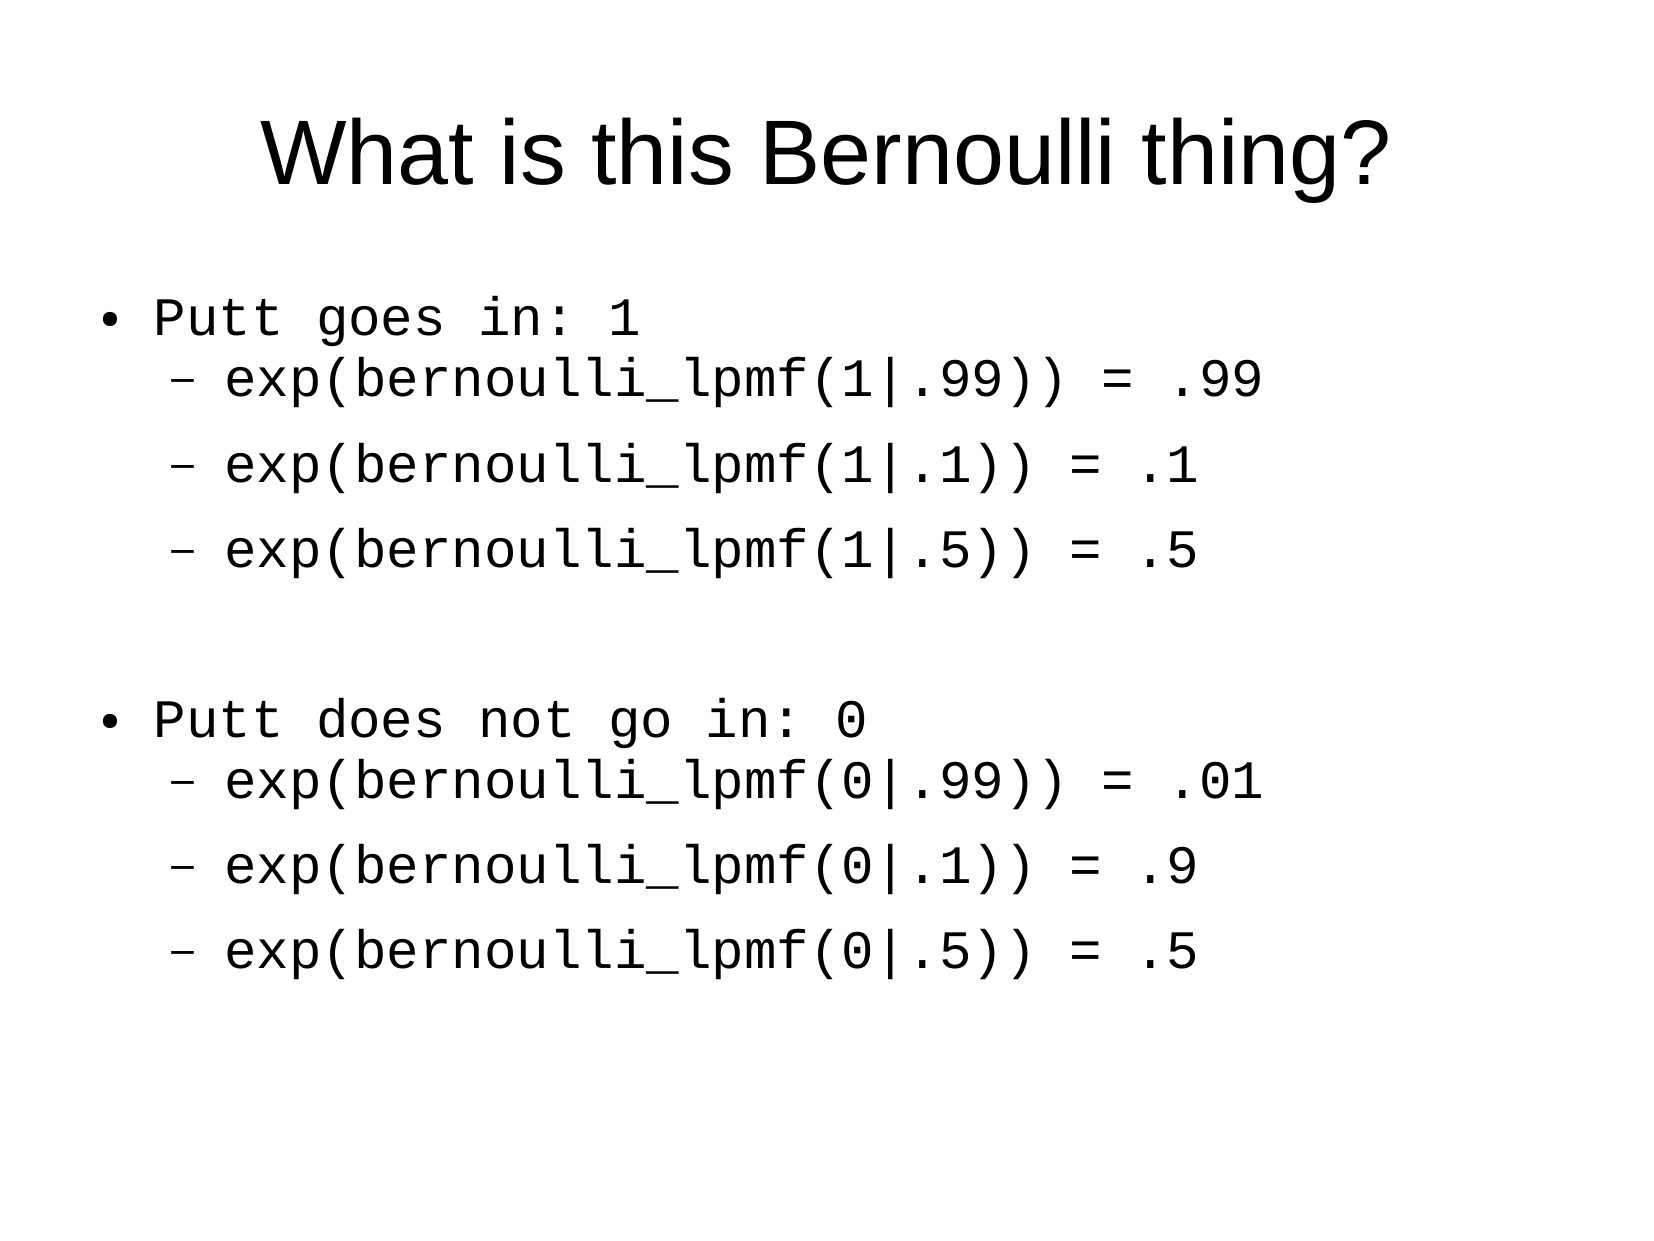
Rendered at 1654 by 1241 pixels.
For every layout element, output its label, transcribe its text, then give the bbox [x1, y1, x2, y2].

list Putt goes in: 1 exp(bernoulli_lpmf(1|.99)) = .99 exp(bernoulli_lpmf(1|.1)) = .1 exp(bernoulli_lpmf(1|.5)) = .5 Putt does not go in: 0 exp(bernoulli_lpmf(0|.99)) = .01 exp(bernoulli_lpmf(0|.1)) = .9 exp(bernoulli_lpmf(0|.5)) = .5 [82, 290, 1571, 1201]
title What is this Bernoulli thing? [82, 49, 1571, 257]
